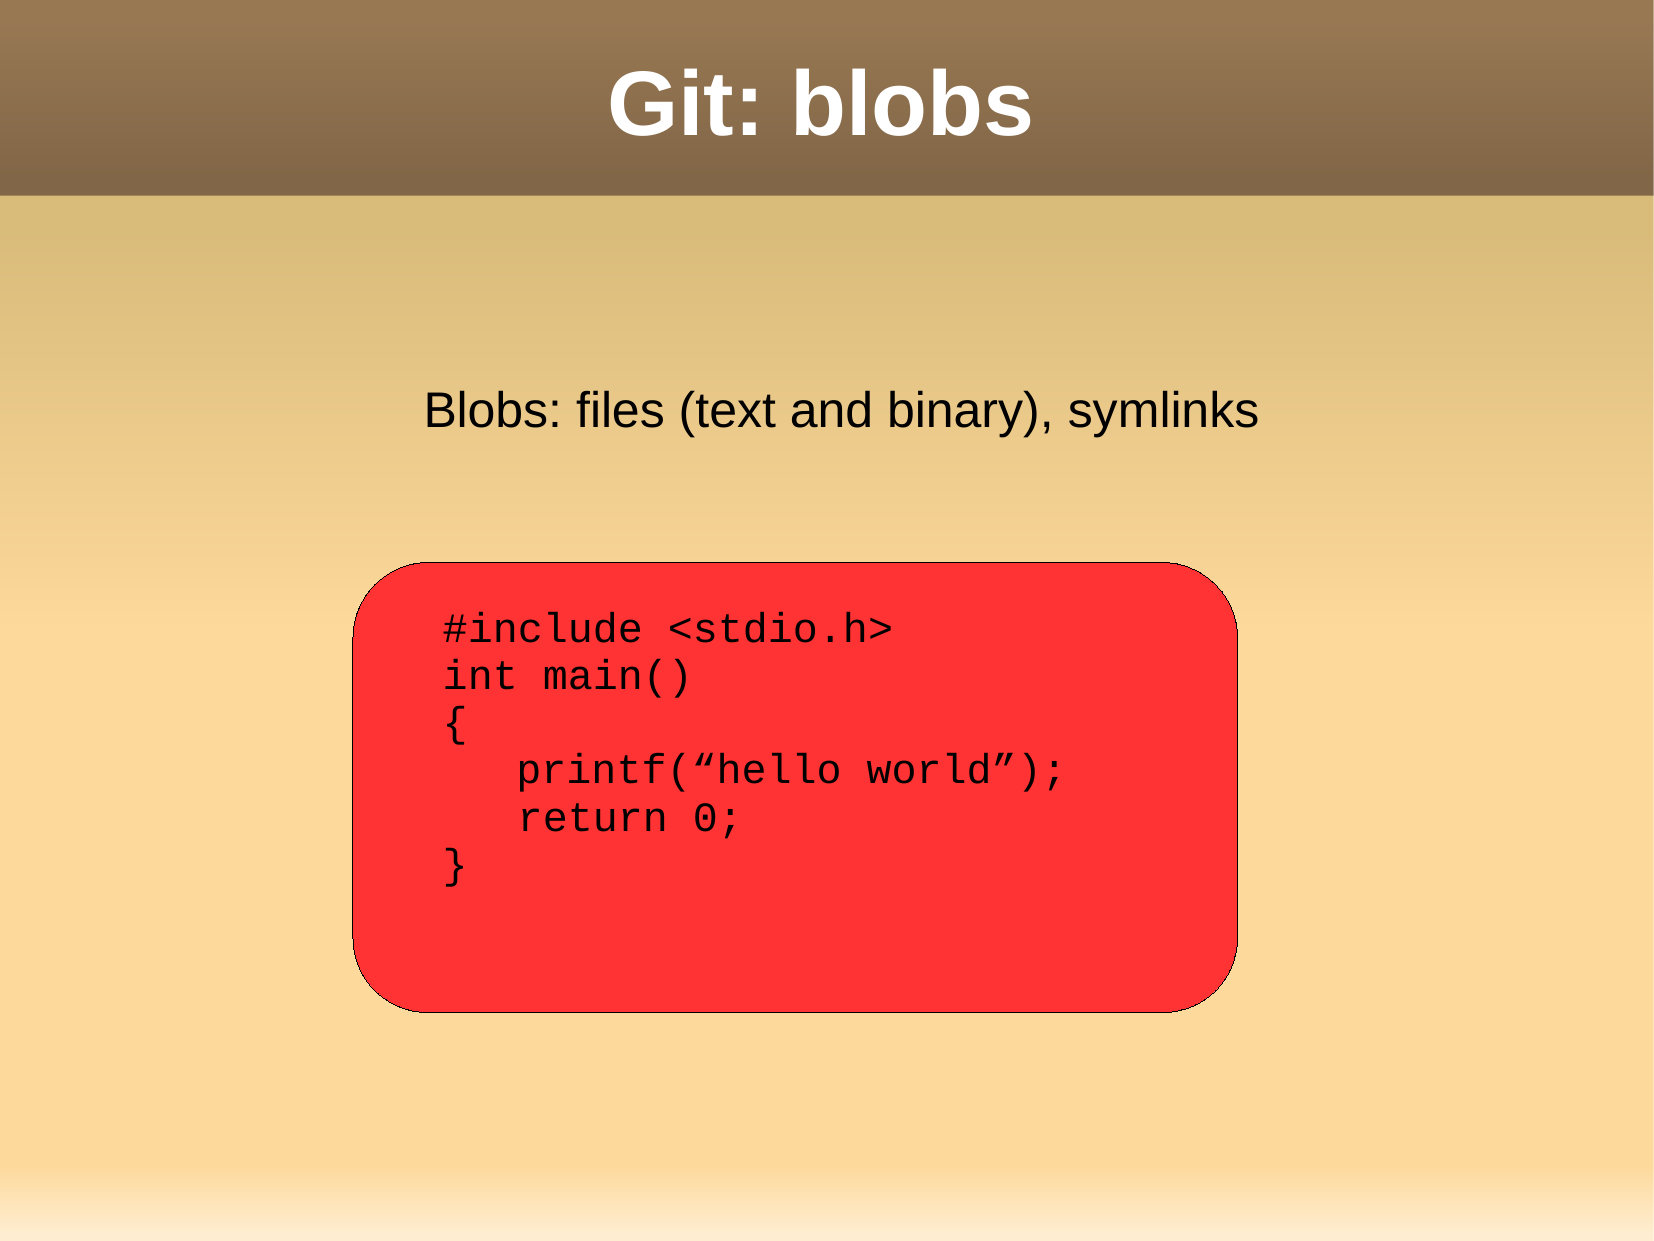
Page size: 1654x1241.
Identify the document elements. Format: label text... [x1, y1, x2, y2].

text_box [352, 562, 1238, 1013]
picture [0, 0, 1654, 1241]
title Git: blobs [76, 0, 1565, 208]
text_box #include <stdio.h> int main() { printf(“hello world”); return 0; } [427, 600, 1141, 899]
text_box Blobs: files (text and binary), symlinks [408, 375, 1276, 446]
